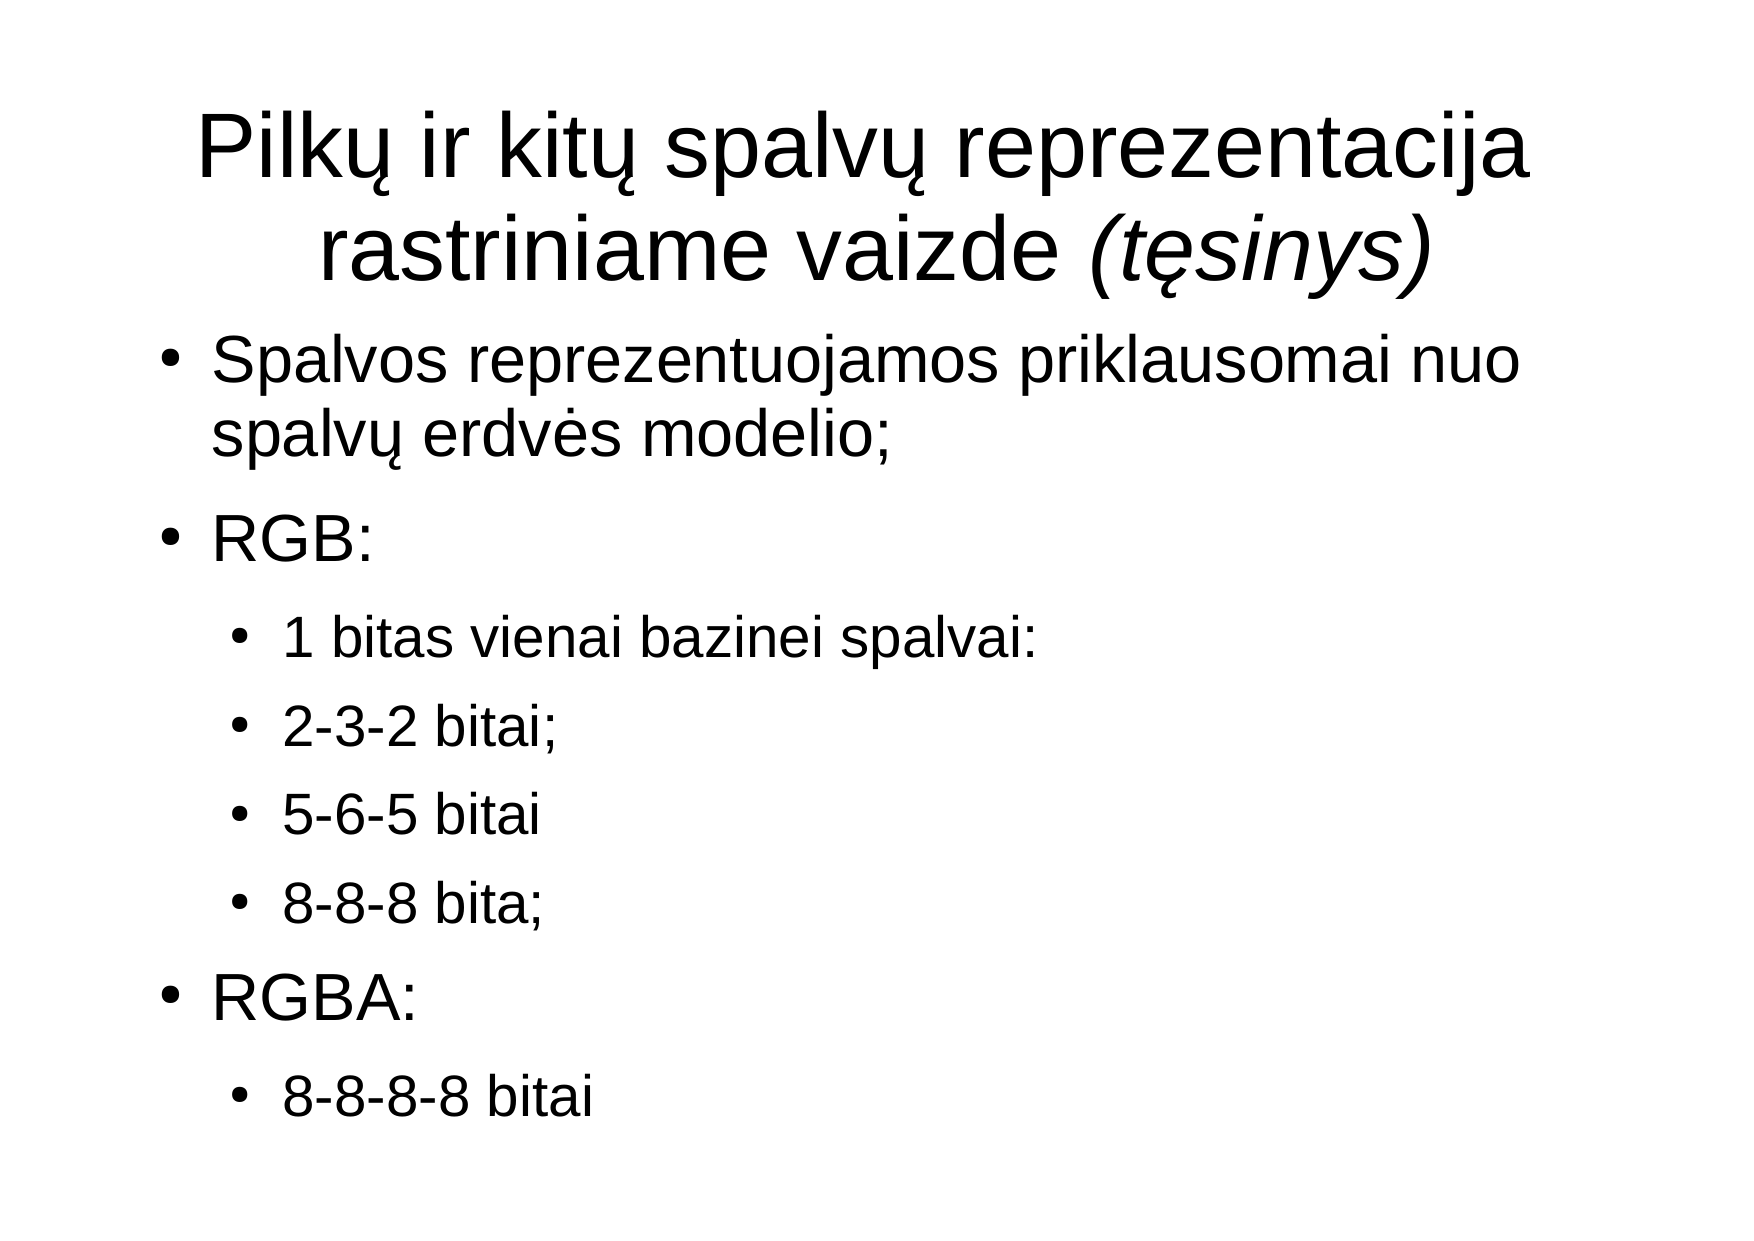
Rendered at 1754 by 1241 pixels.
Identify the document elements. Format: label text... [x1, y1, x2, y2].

title Pilkų ir kitų spalvų reprezentacija rastriniame vaizde (tęsinys) [140, 94, 1614, 301]
list Spalvos reprezentuojamos priklausomai nuo spalvų erdvės modelio; RGB: 1 bitas vienai bazinei spalvai: 2-3-2 bitai; 5-6-5 bitai 8-8-8 bita; RGBA: 8-8-8-8 bitai [140, 321, 1614, 1228]
